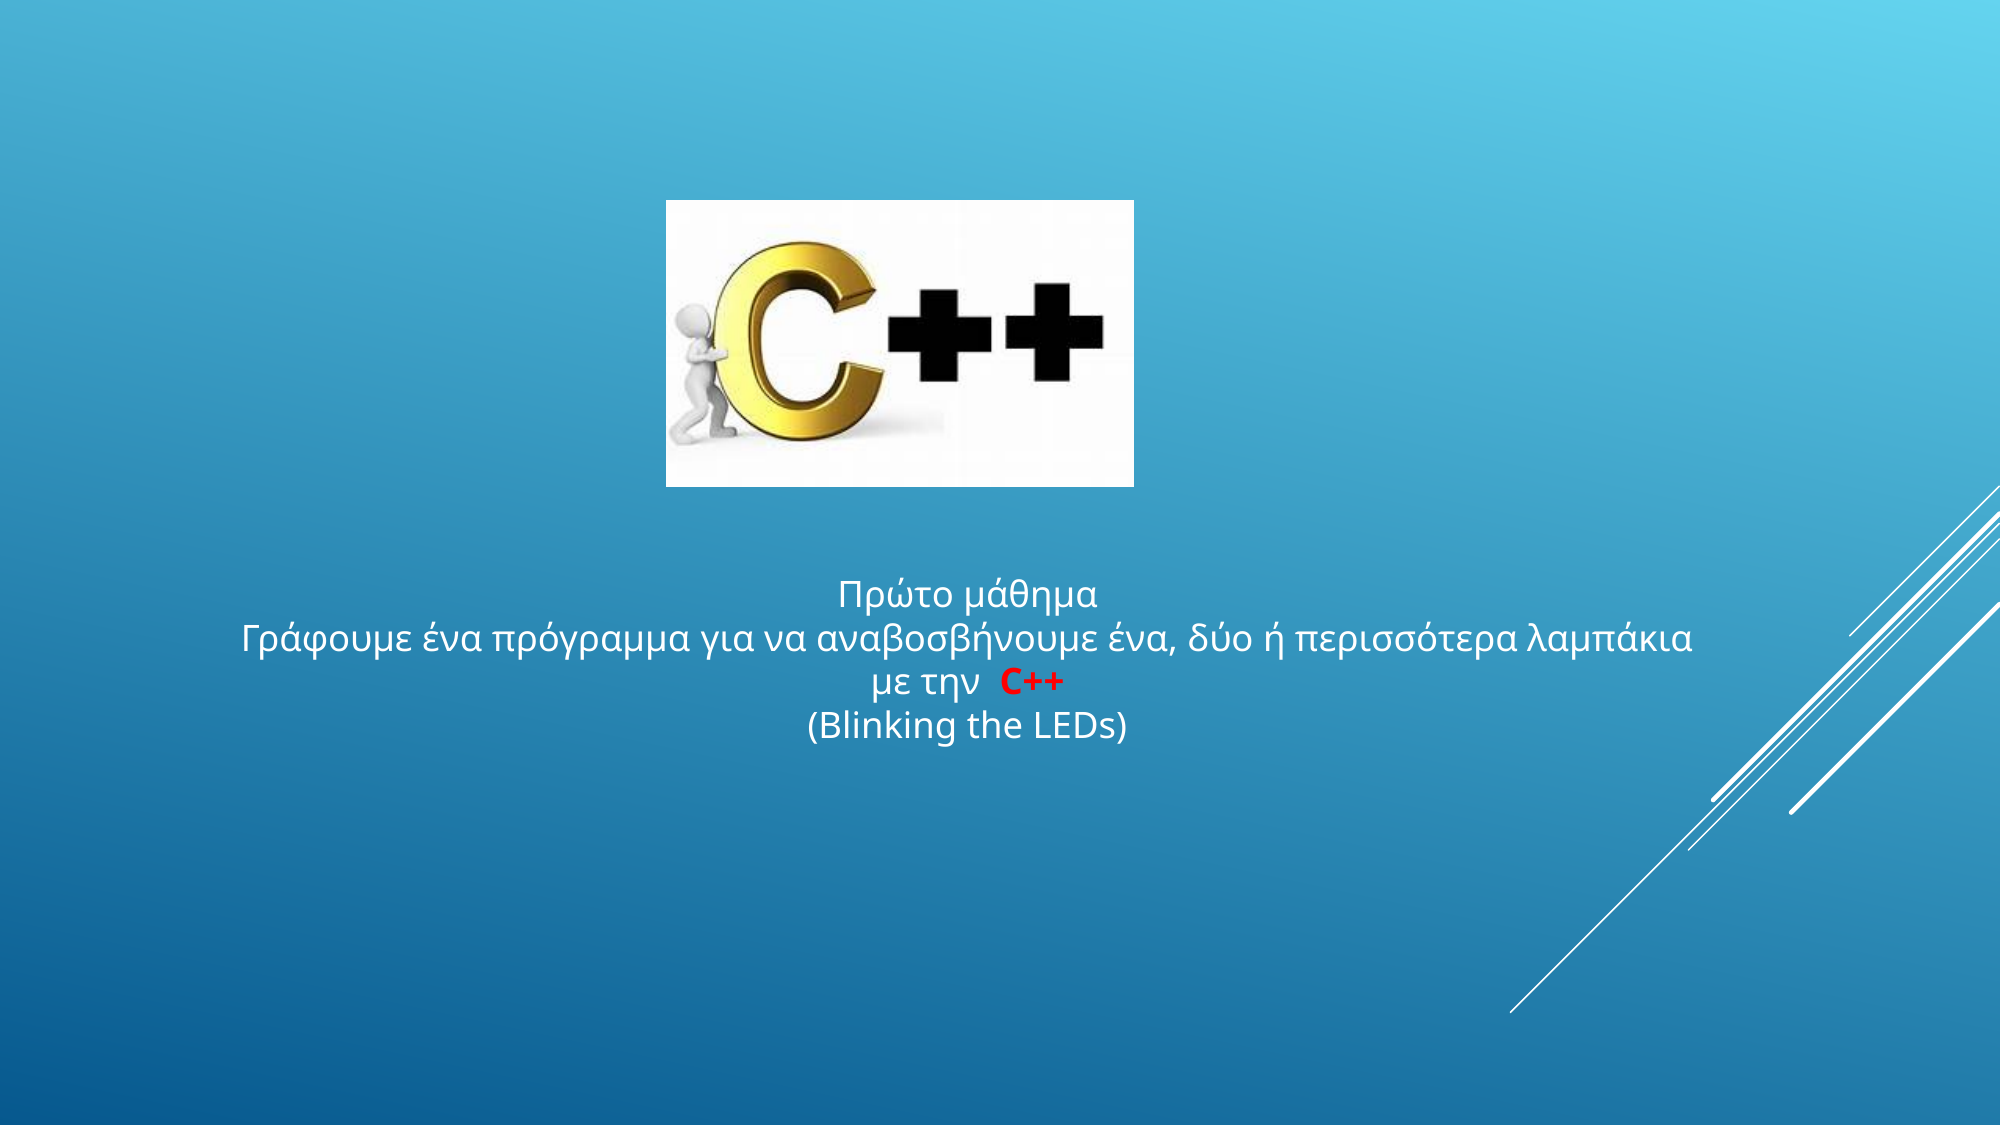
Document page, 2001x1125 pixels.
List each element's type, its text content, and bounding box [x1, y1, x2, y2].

title Πρώτο μάθημα Γράφουμε ένα πρόγραμμα για να αναβοσβήνουμε ένα, δύο ή περισσότερα λαμπάκια με την C++ (Blinking the LEDs) [215, 200, 1721, 974]
picture [666, 200, 1134, 487]
